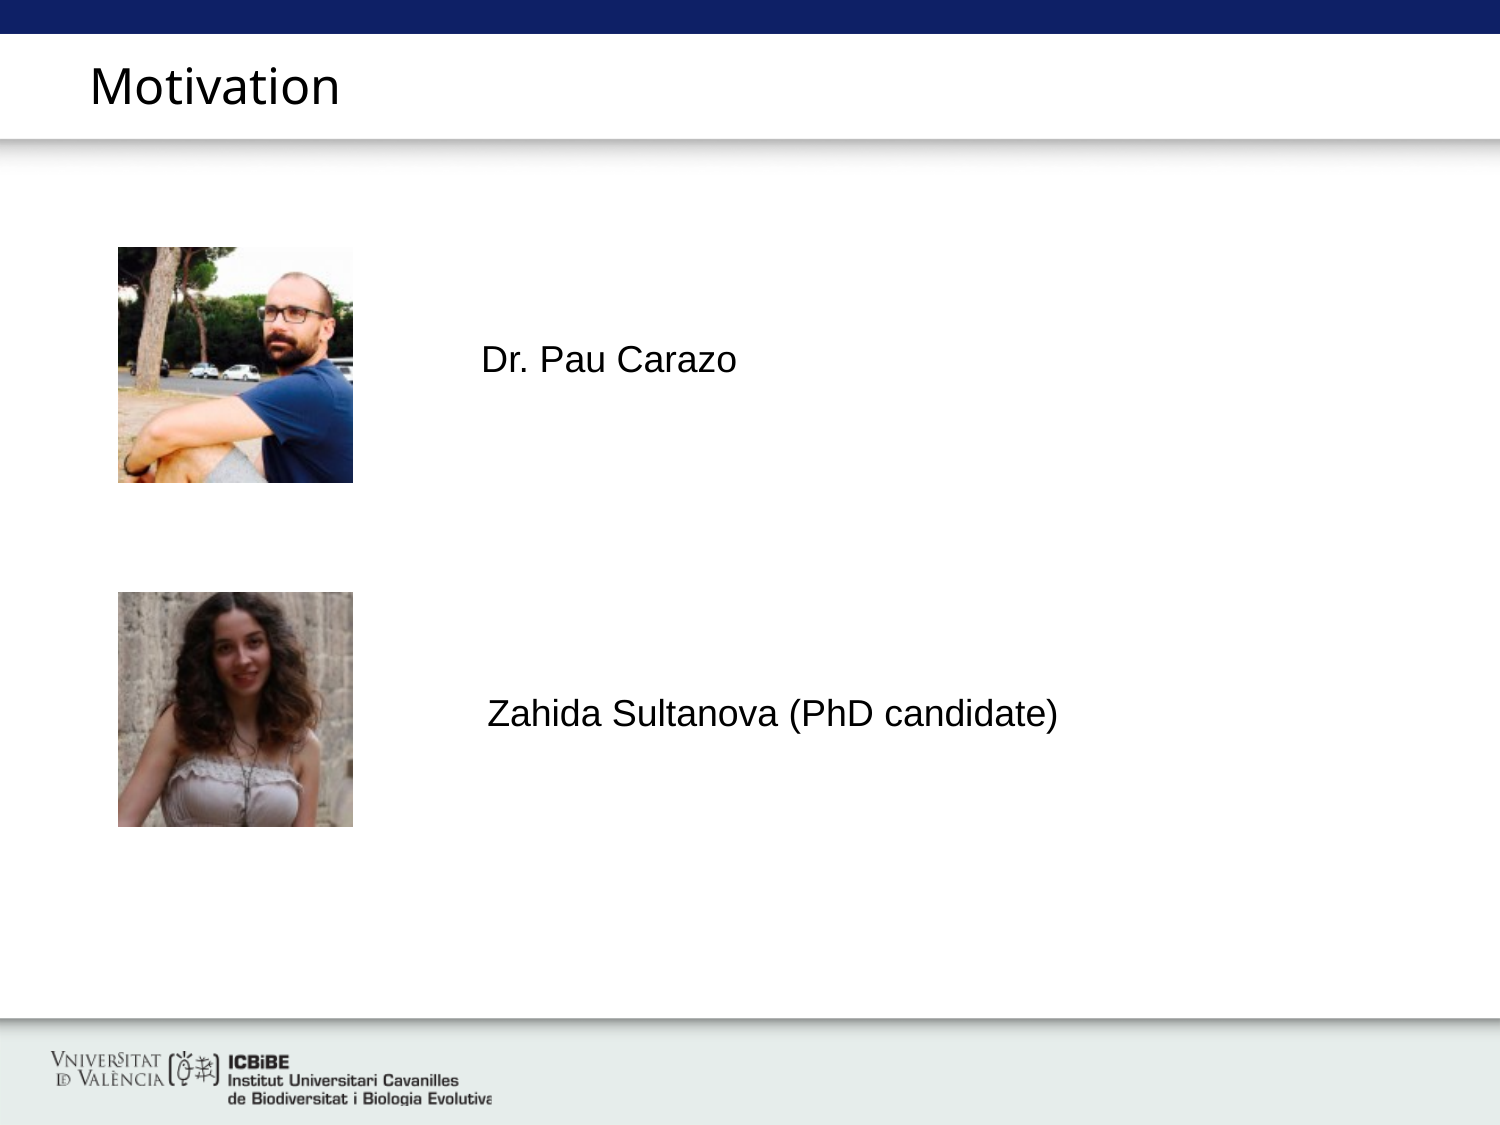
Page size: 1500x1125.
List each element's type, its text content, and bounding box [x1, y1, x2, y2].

picture [0, 0, 1500, 214]
text_box Dr. Pau Carazo [466, 330, 752, 388]
list Motivation [75, 47, 825, 110]
text_box Zahida Sultanova (PhD candidate) [472, 685, 1074, 742]
picture [118, 592, 353, 827]
picture [0, 1018, 1500, 1125]
picture [118, 247, 353, 483]
